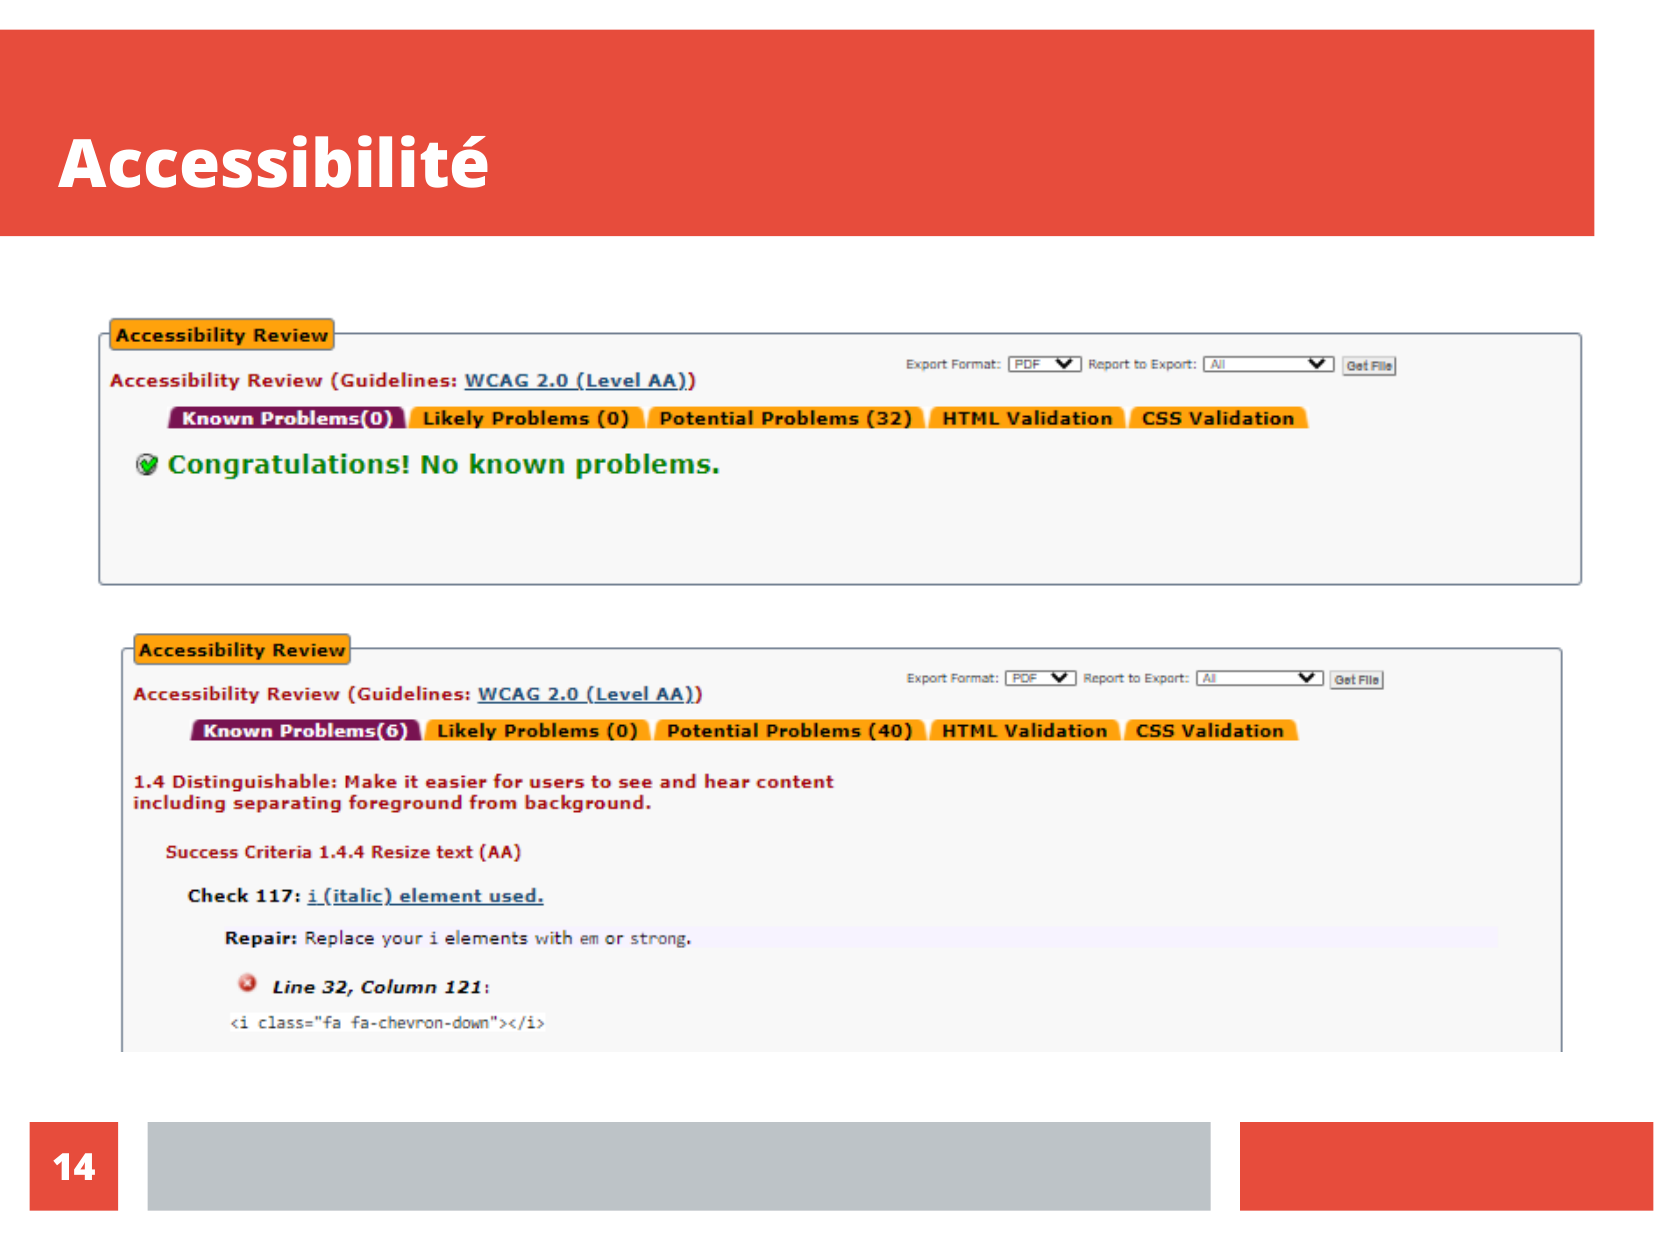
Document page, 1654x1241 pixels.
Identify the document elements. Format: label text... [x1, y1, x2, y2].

picture [104, 625, 1577, 1052]
picture [59, 295, 1615, 613]
title Accessibilité [59, 59, 1595, 207]
